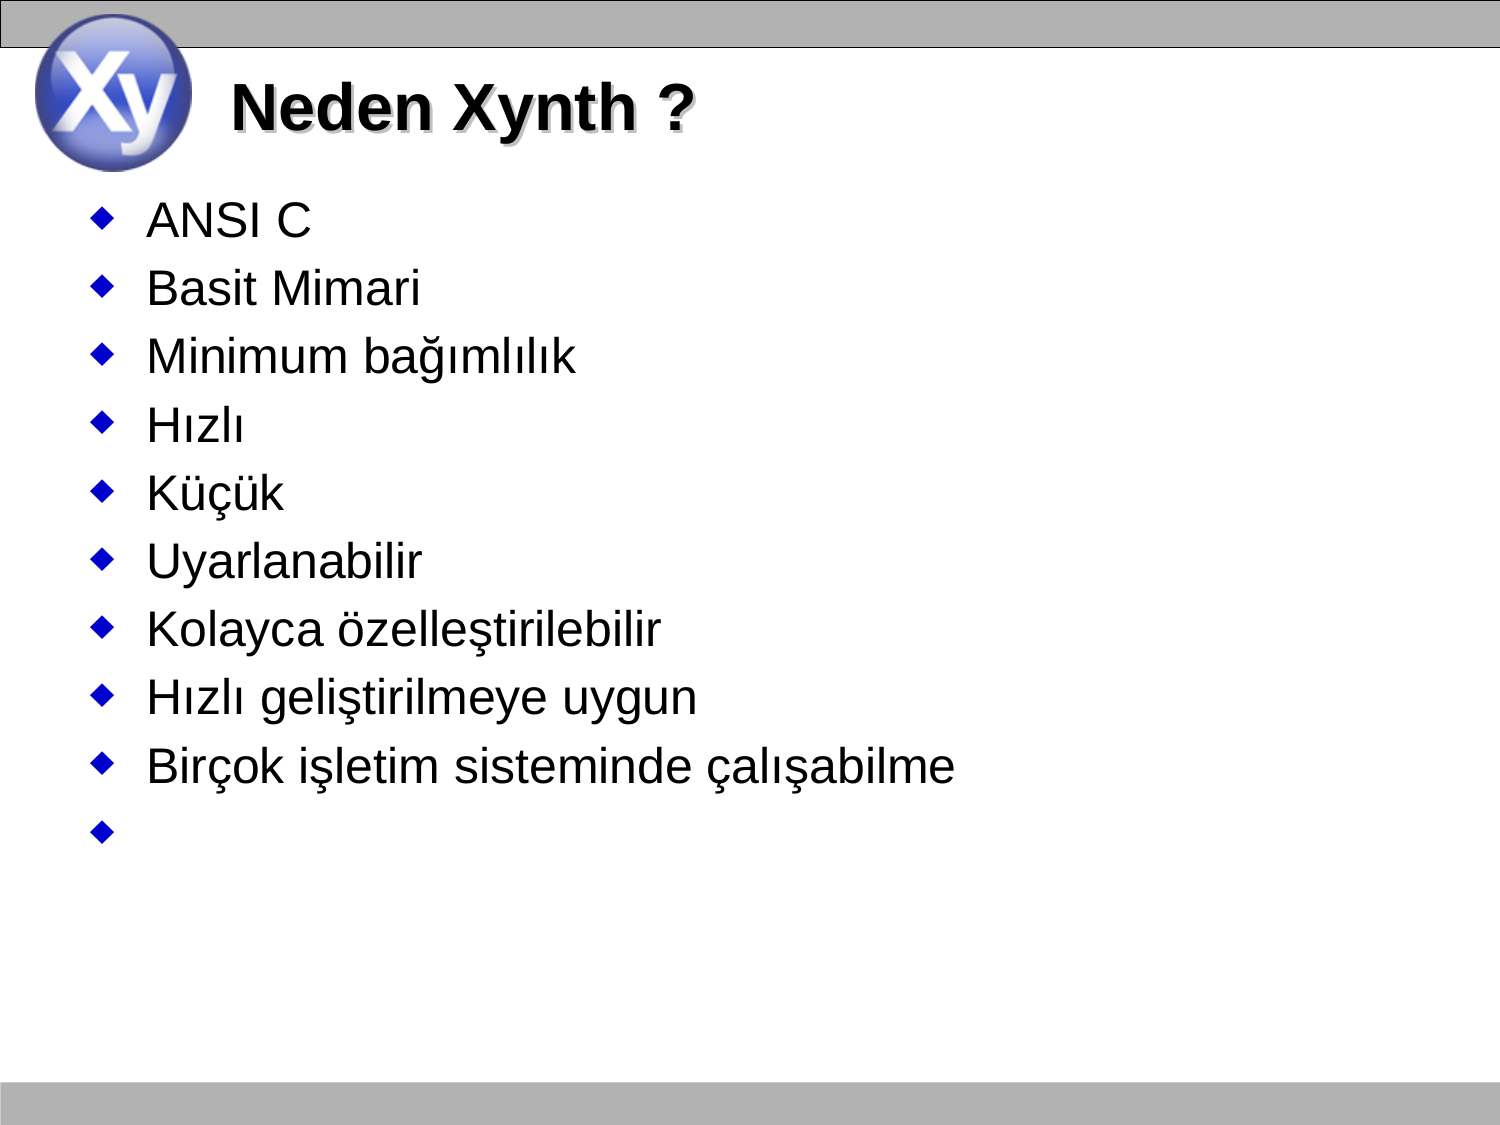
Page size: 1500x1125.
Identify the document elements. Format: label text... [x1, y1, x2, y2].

title Neden Xynth ? [215, 27, 1427, 153]
list ANSI C Basit Mimari Minimum bağımlılık Hızlı Küçük Uyarlanabilir Kolayca özelleştirilebilir Hızlı geliştirilmeye uygun Birçok işletim sisteminde çalışabilme [75, 184, 1426, 1038]
picture [35, 14, 192, 172]
